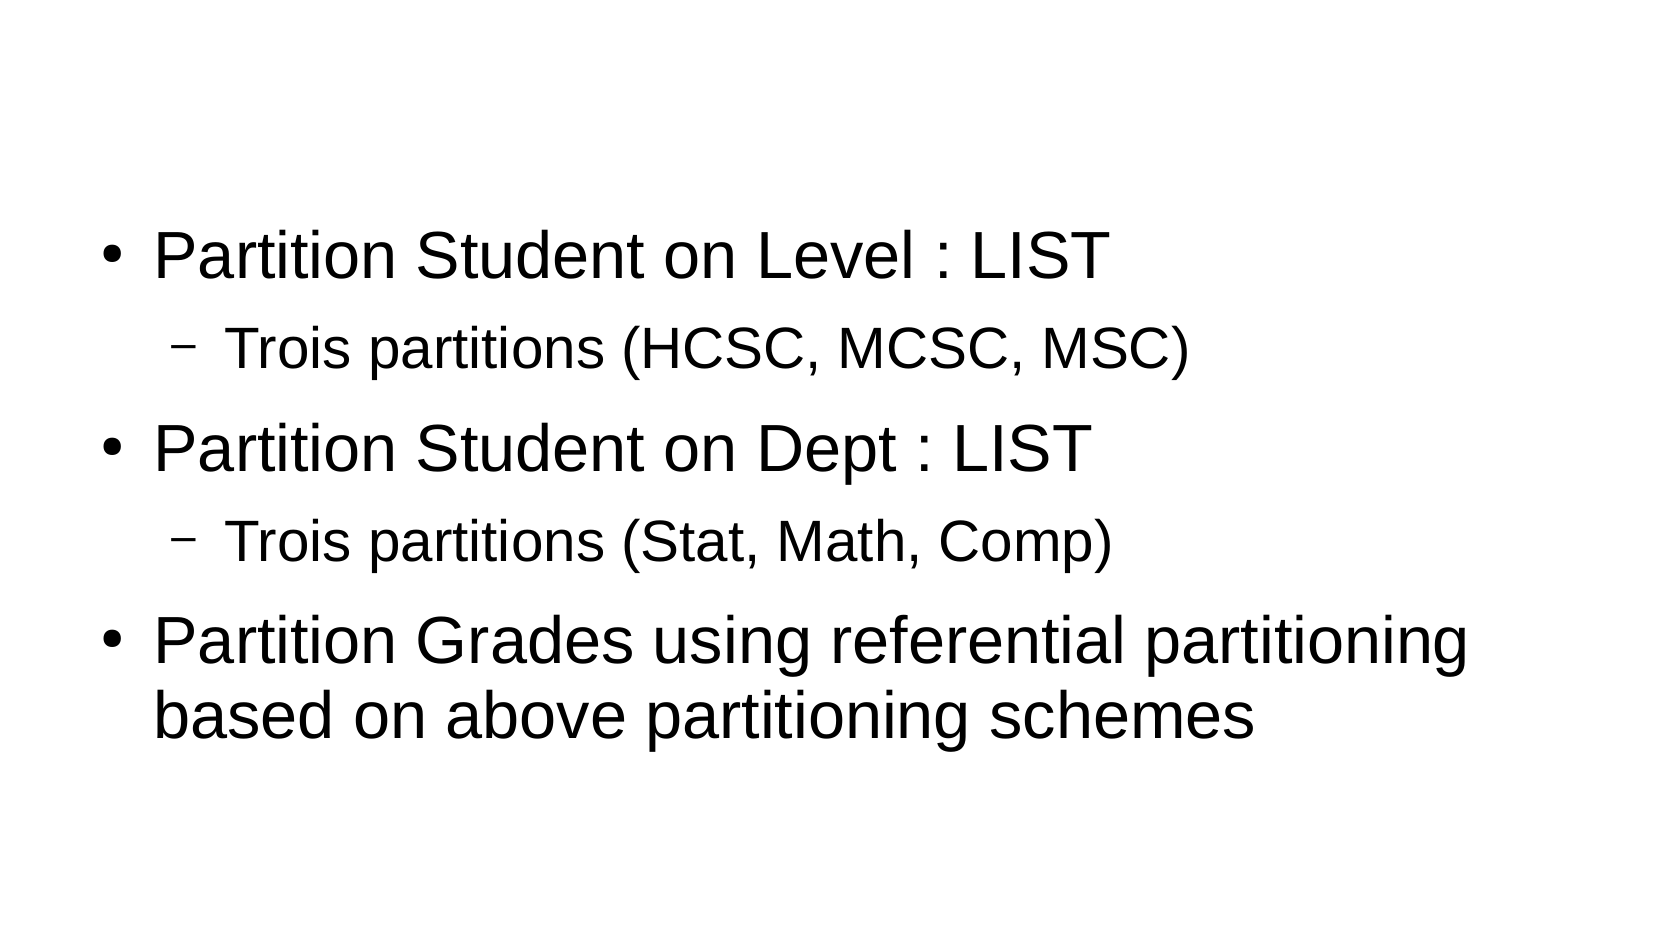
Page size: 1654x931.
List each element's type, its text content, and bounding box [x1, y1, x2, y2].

list Partition Student on Level : LIST Trois partitions (HCSC, MCSC, MSC) Partition Student on Dept : LIST Trois partitions (Stat, Math, Comp) Partition Grades using referential partitioning based on above partitioning schemes [82, 217, 1571, 758]
